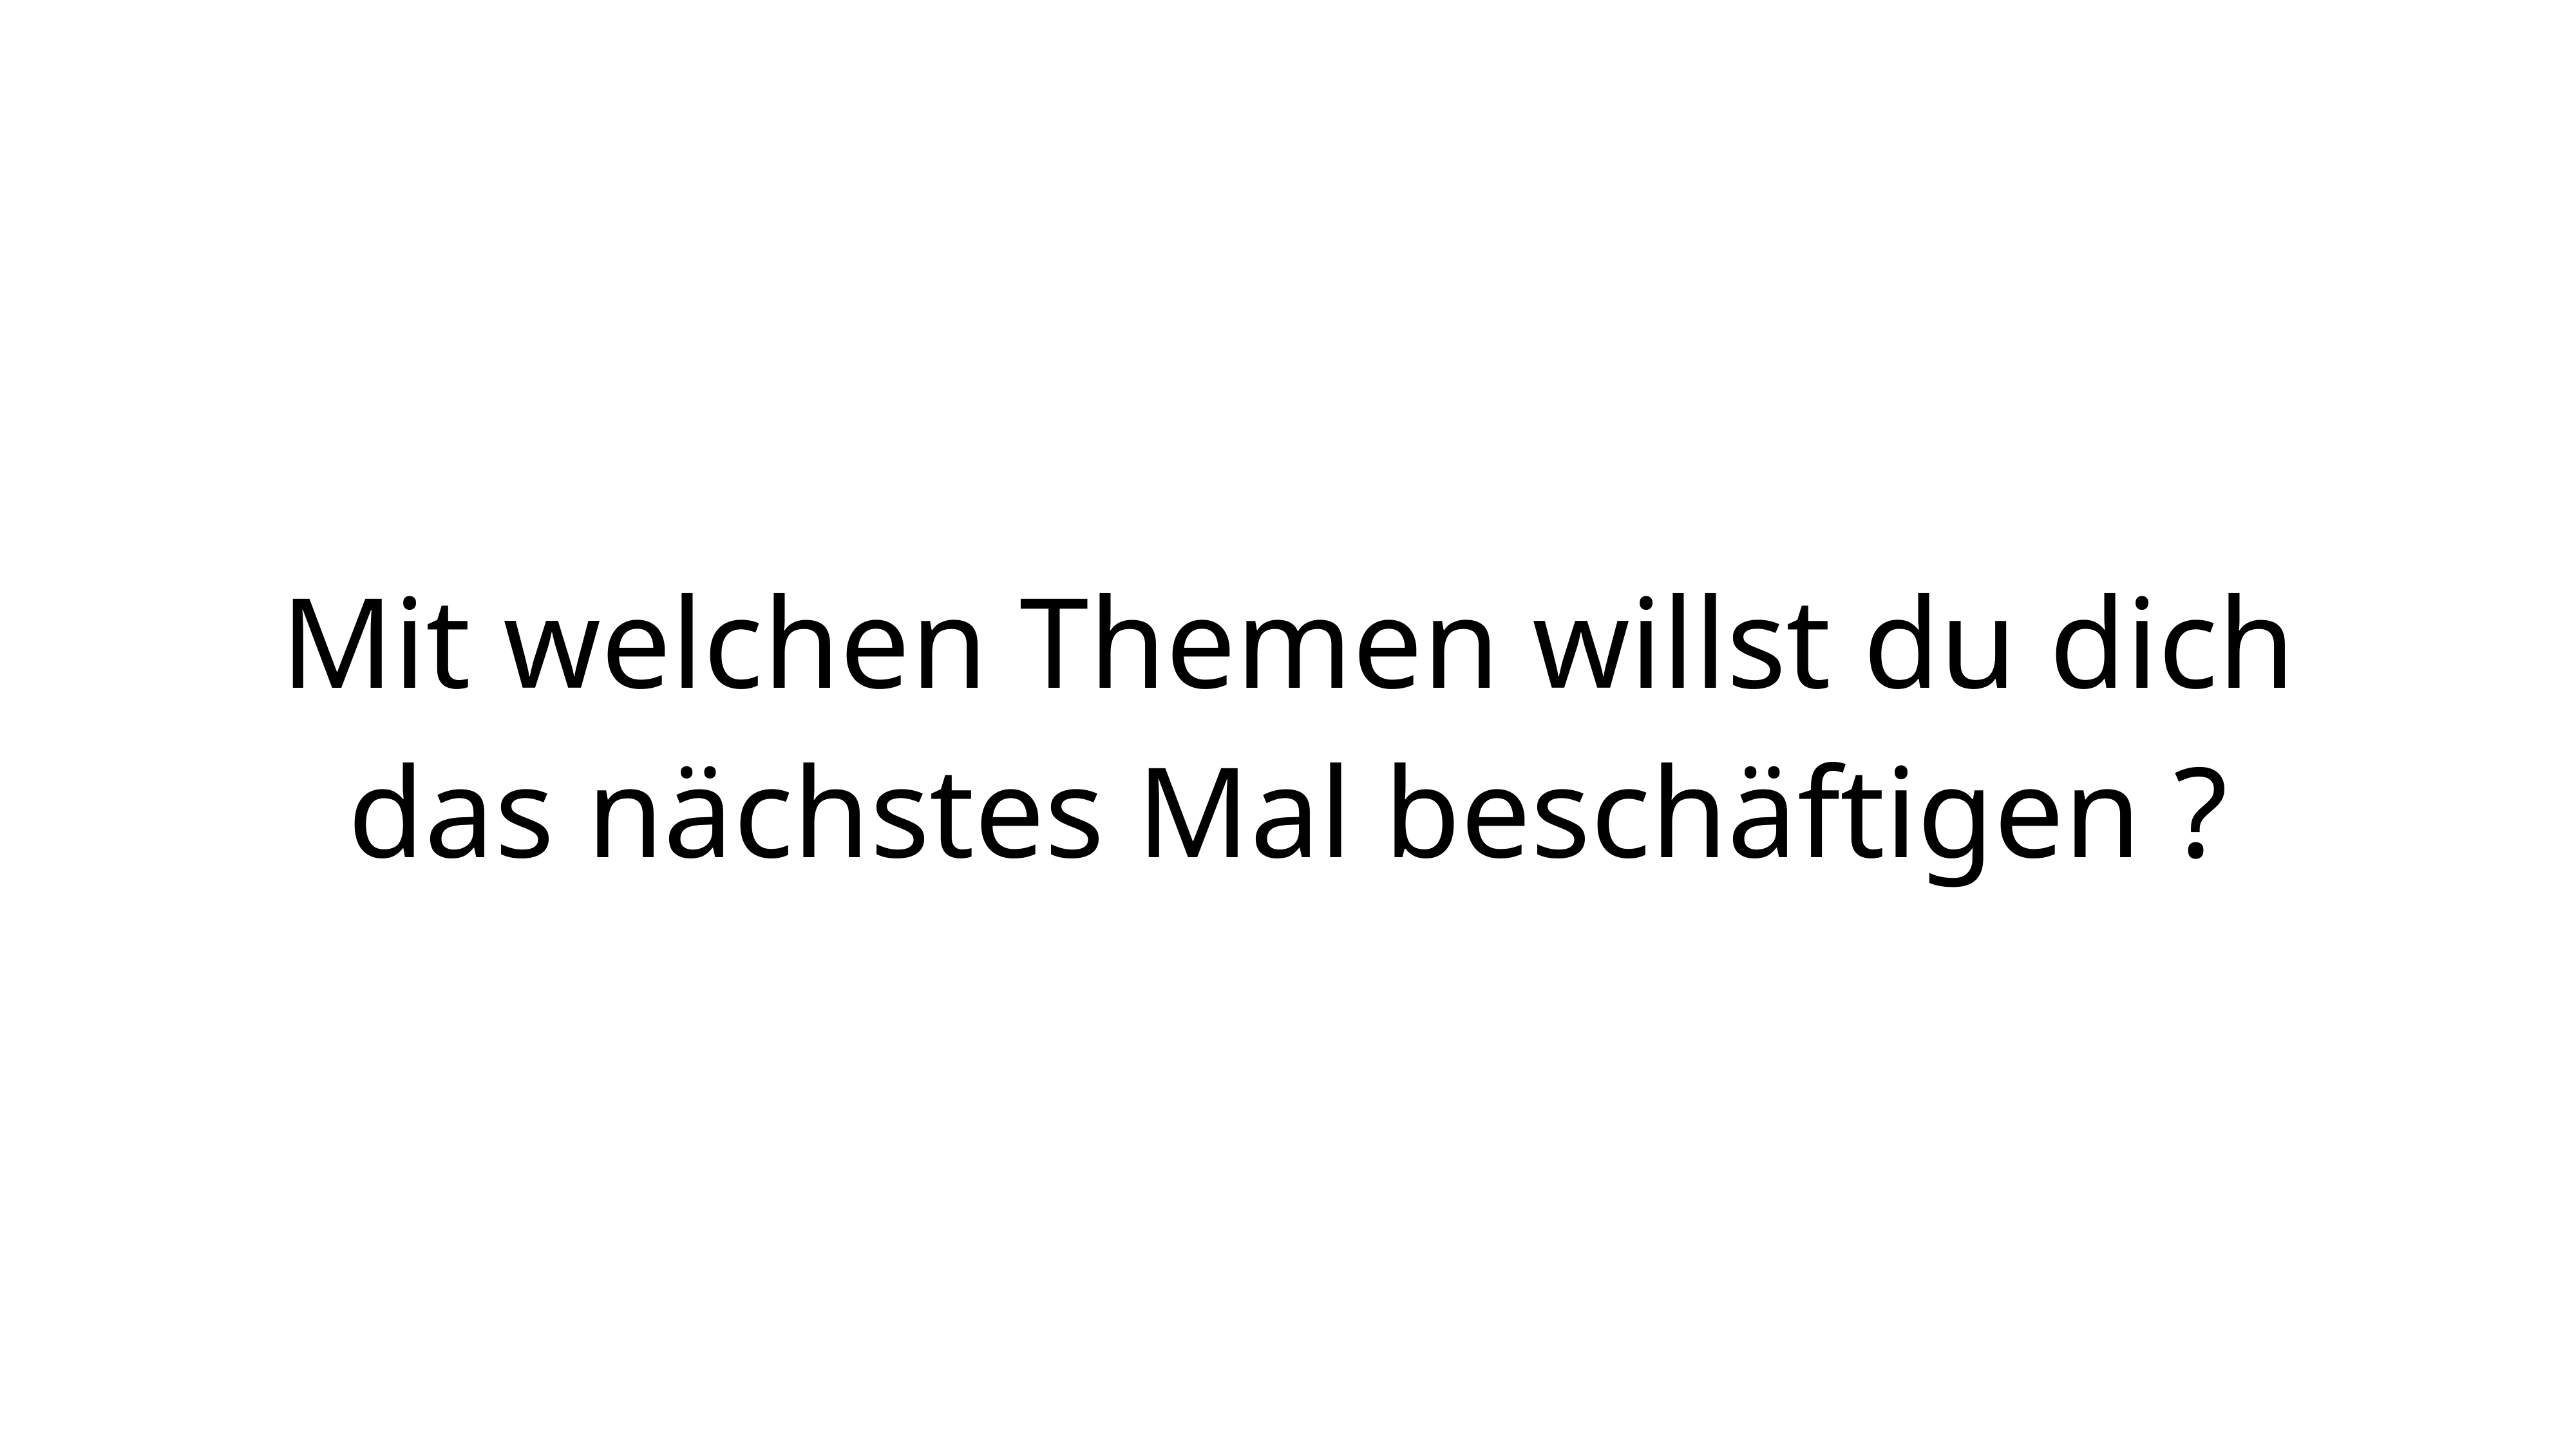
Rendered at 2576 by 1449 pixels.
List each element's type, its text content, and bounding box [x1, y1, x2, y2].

text_box Mit welchen Themen willst du dich das nächstes Mal beschäftigen ? [252, 478, 2325, 971]
